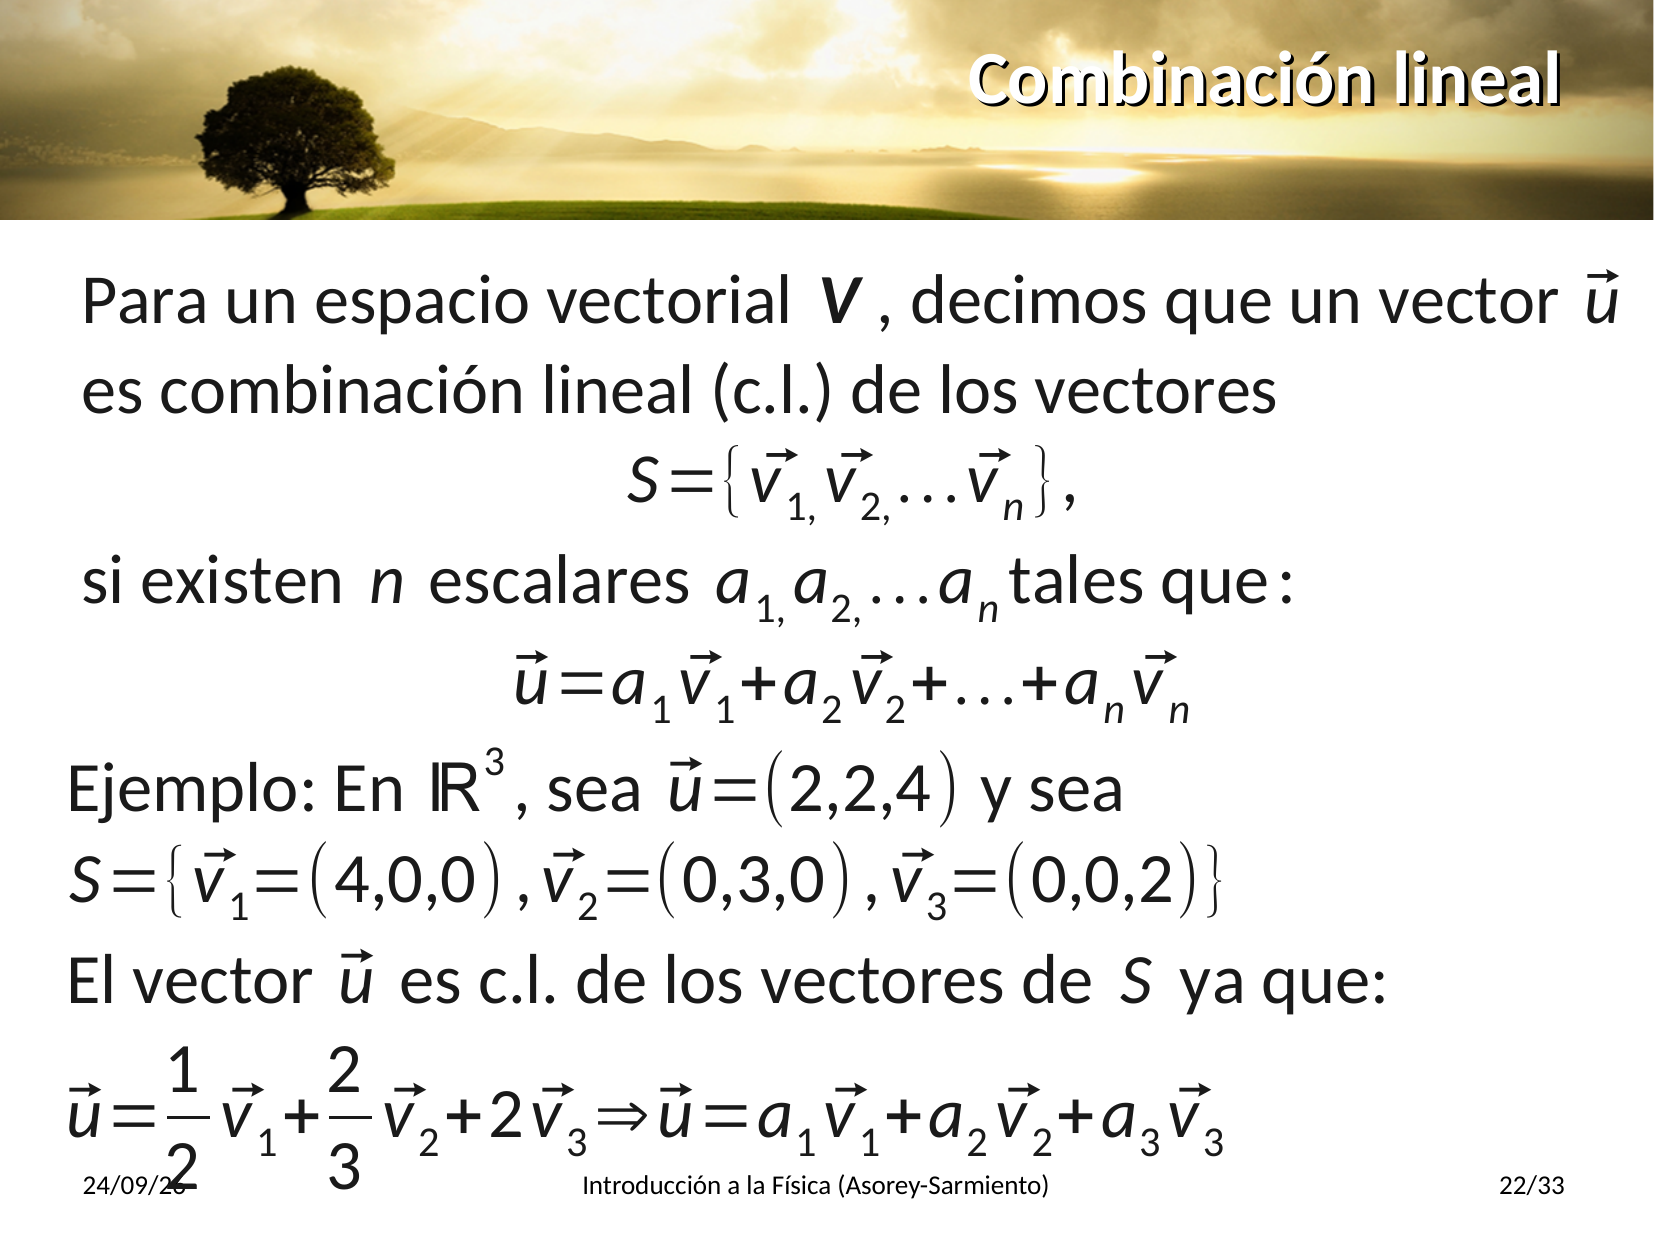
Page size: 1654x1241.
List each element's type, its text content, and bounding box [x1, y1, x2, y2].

title Combinación lineal [75, 19, 1564, 151]
chart [60, 256, 1629, 1209]
picture [0, 0, 1654, 220]
